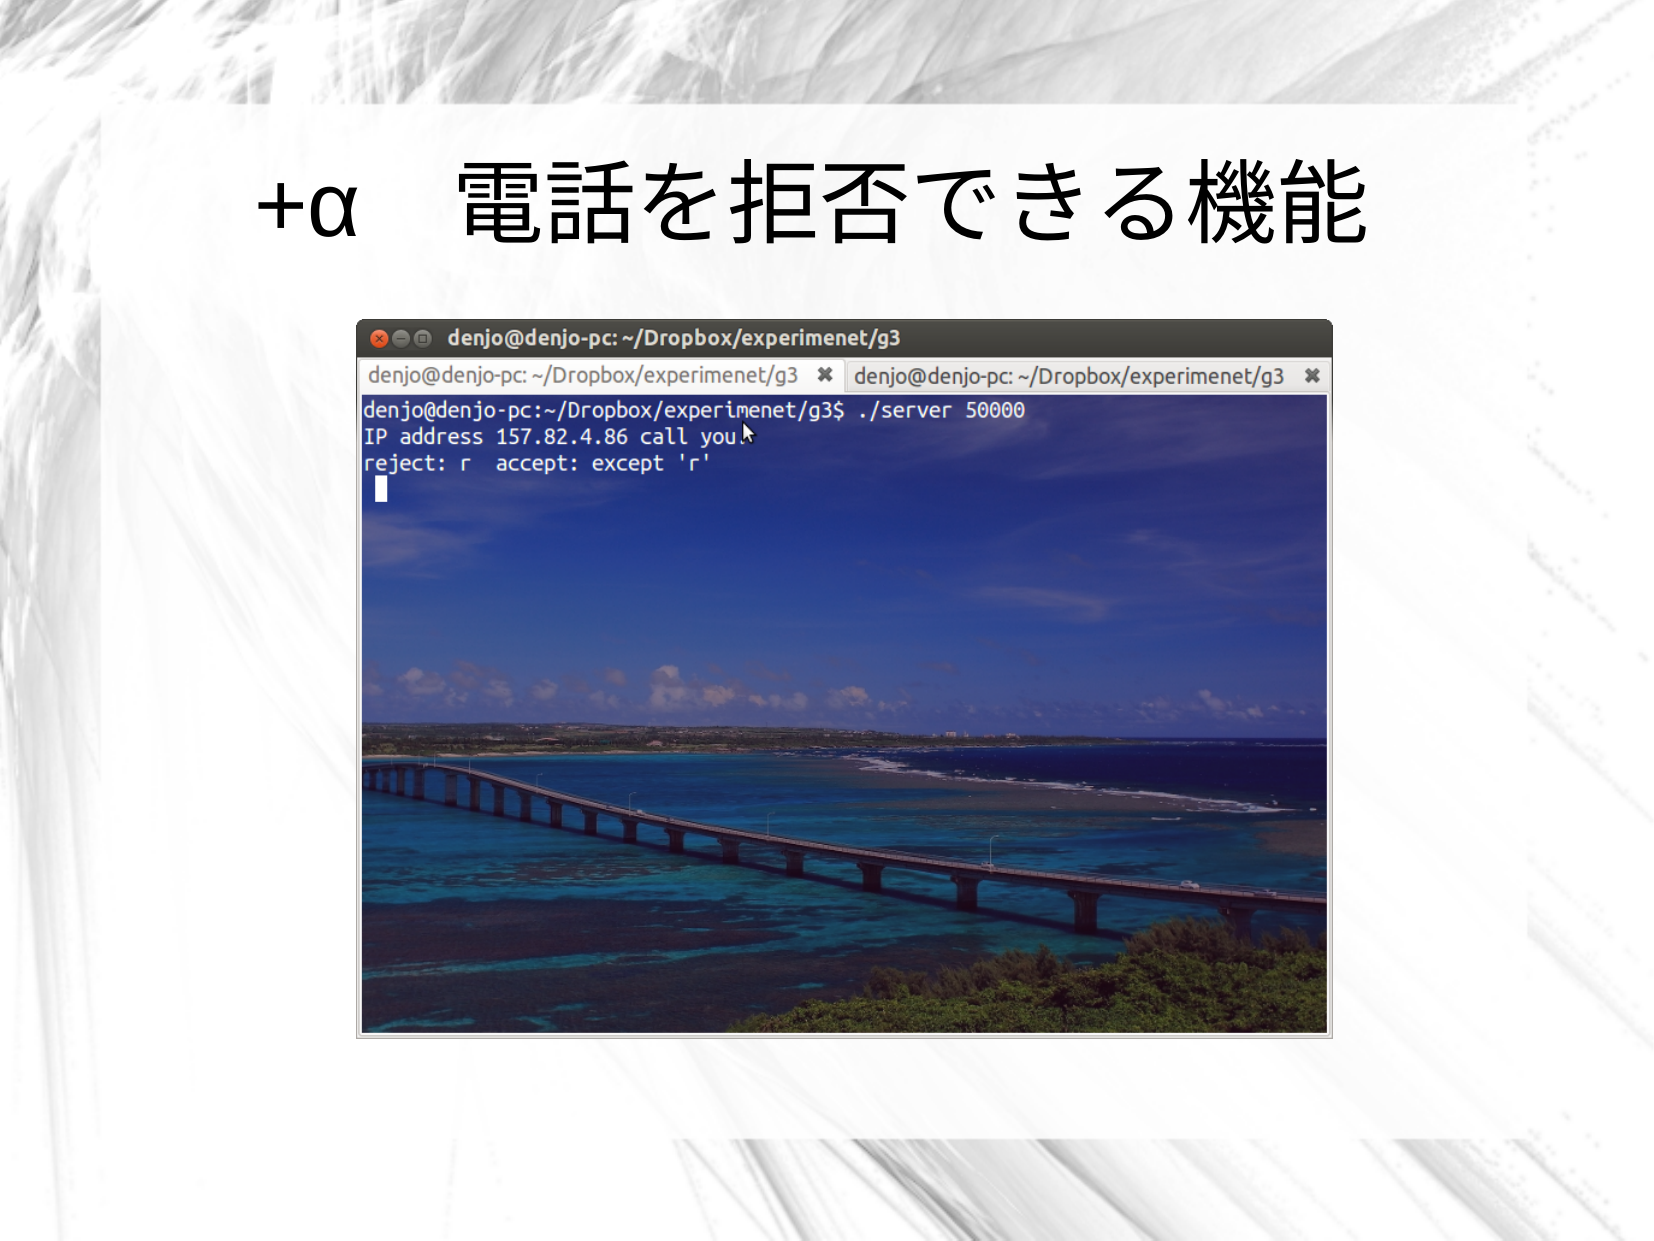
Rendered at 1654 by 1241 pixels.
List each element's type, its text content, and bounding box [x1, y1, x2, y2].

picture [0, 0, 1654, 1241]
title +α 電話を拒否できる機能 [118, 112, 1506, 281]
